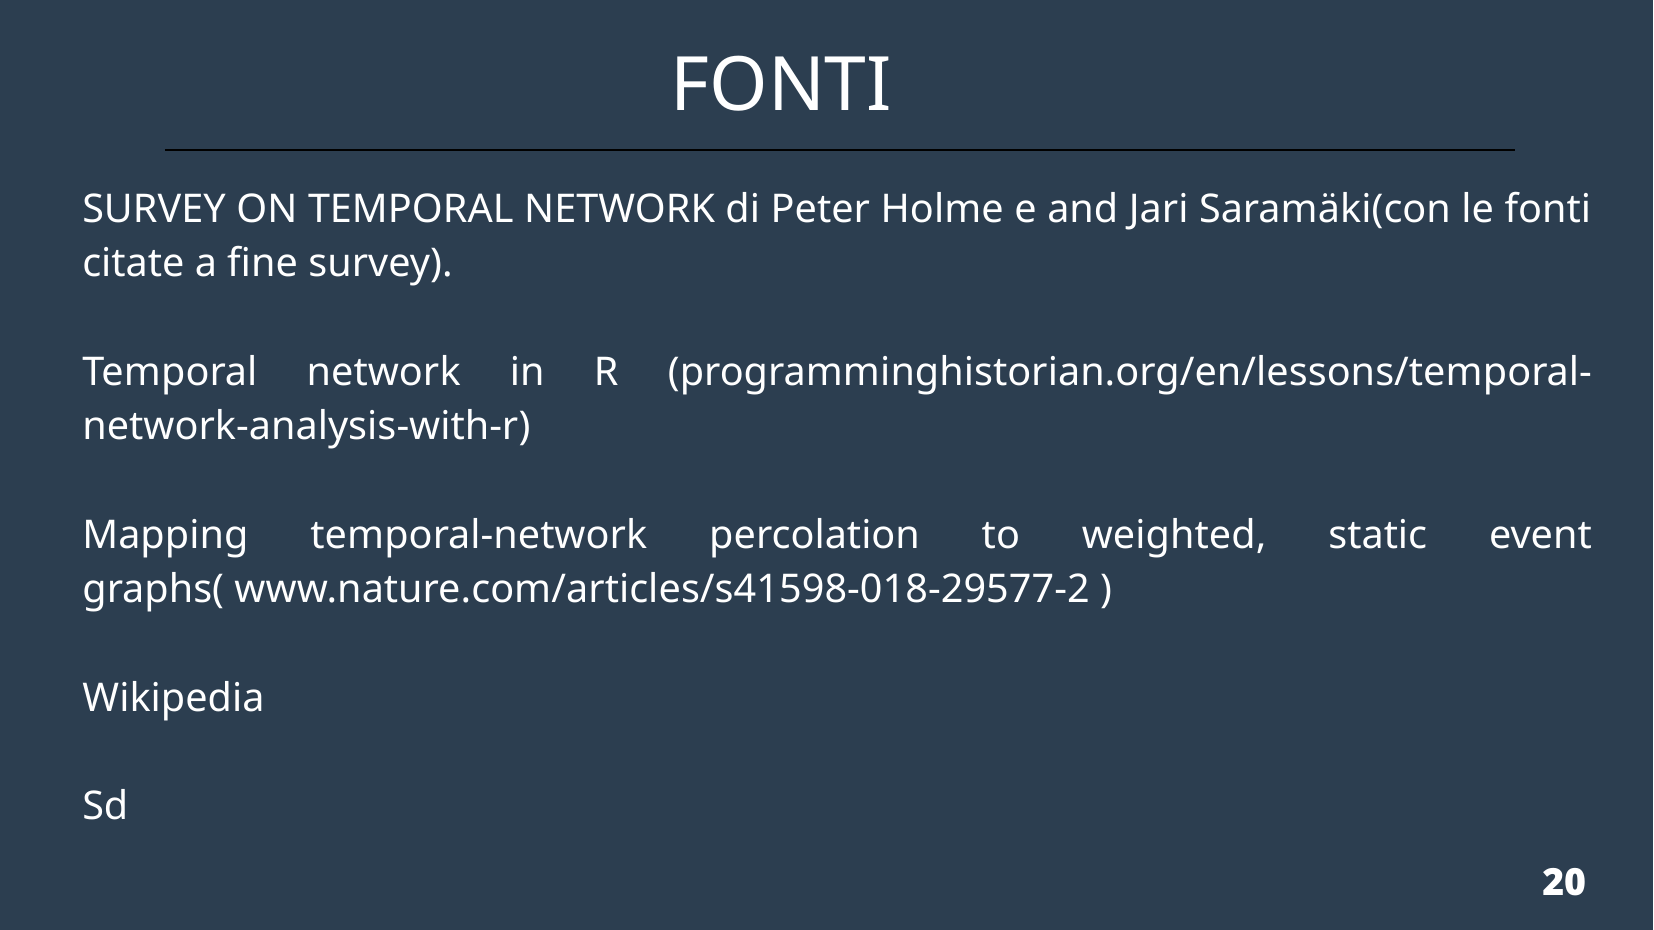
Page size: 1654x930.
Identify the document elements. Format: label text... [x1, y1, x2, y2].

list FONTI [599, 29, 969, 146]
list SURVEY ON TEMPORAL NETWORK di Peter Holme e and Jari Saramäki(con le fonti citate a fine survey). Temporal network in R (programminghistorian.org/en/lessons/temporal-network-analysis-with-r) Mapping temporal-network percolation to weighted, static event graphs( www.nature.com/articles/s41598-018-29577-2 ) Wikipedia Sd [15, 180, 1595, 886]
